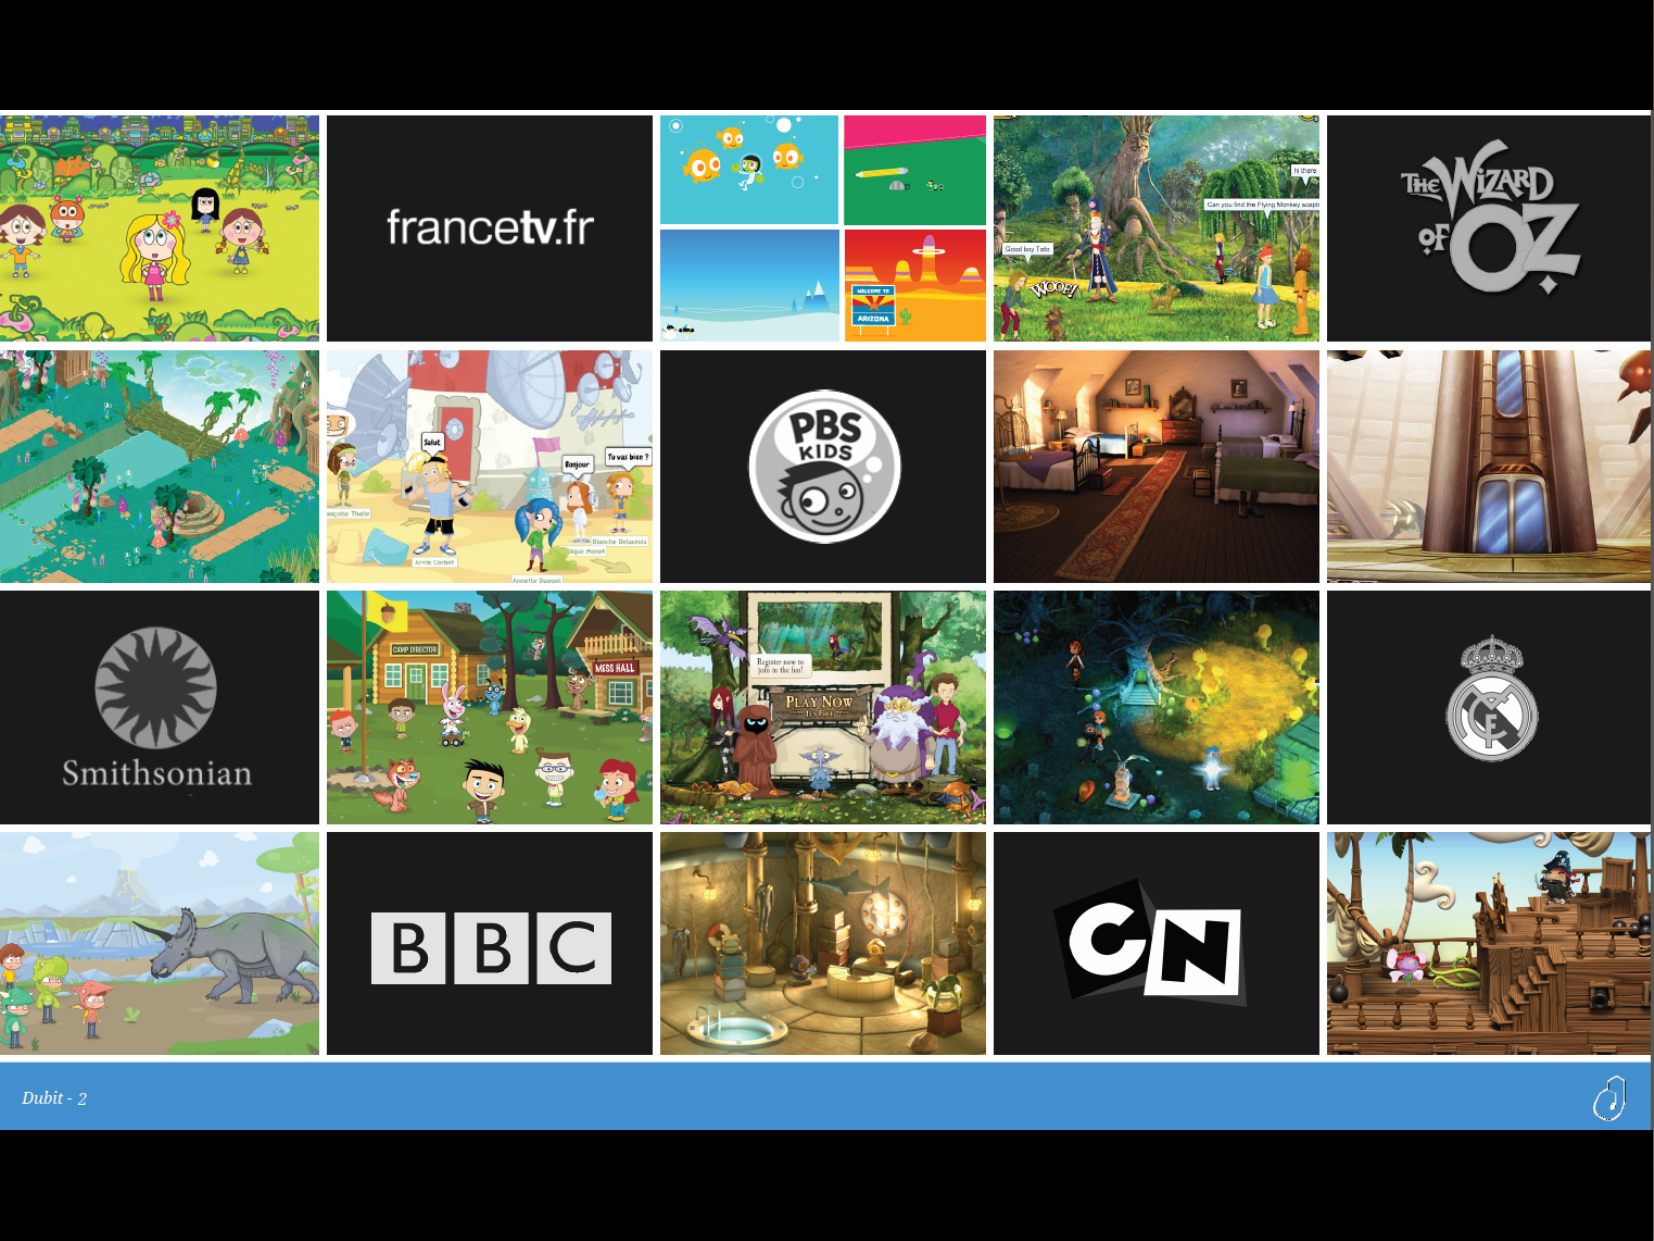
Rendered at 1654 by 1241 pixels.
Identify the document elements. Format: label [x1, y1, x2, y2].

picture [0, 110, 1654, 1130]
text_box [0, 1130, 1654, 1241]
text_box [0, 0, 1654, 110]
